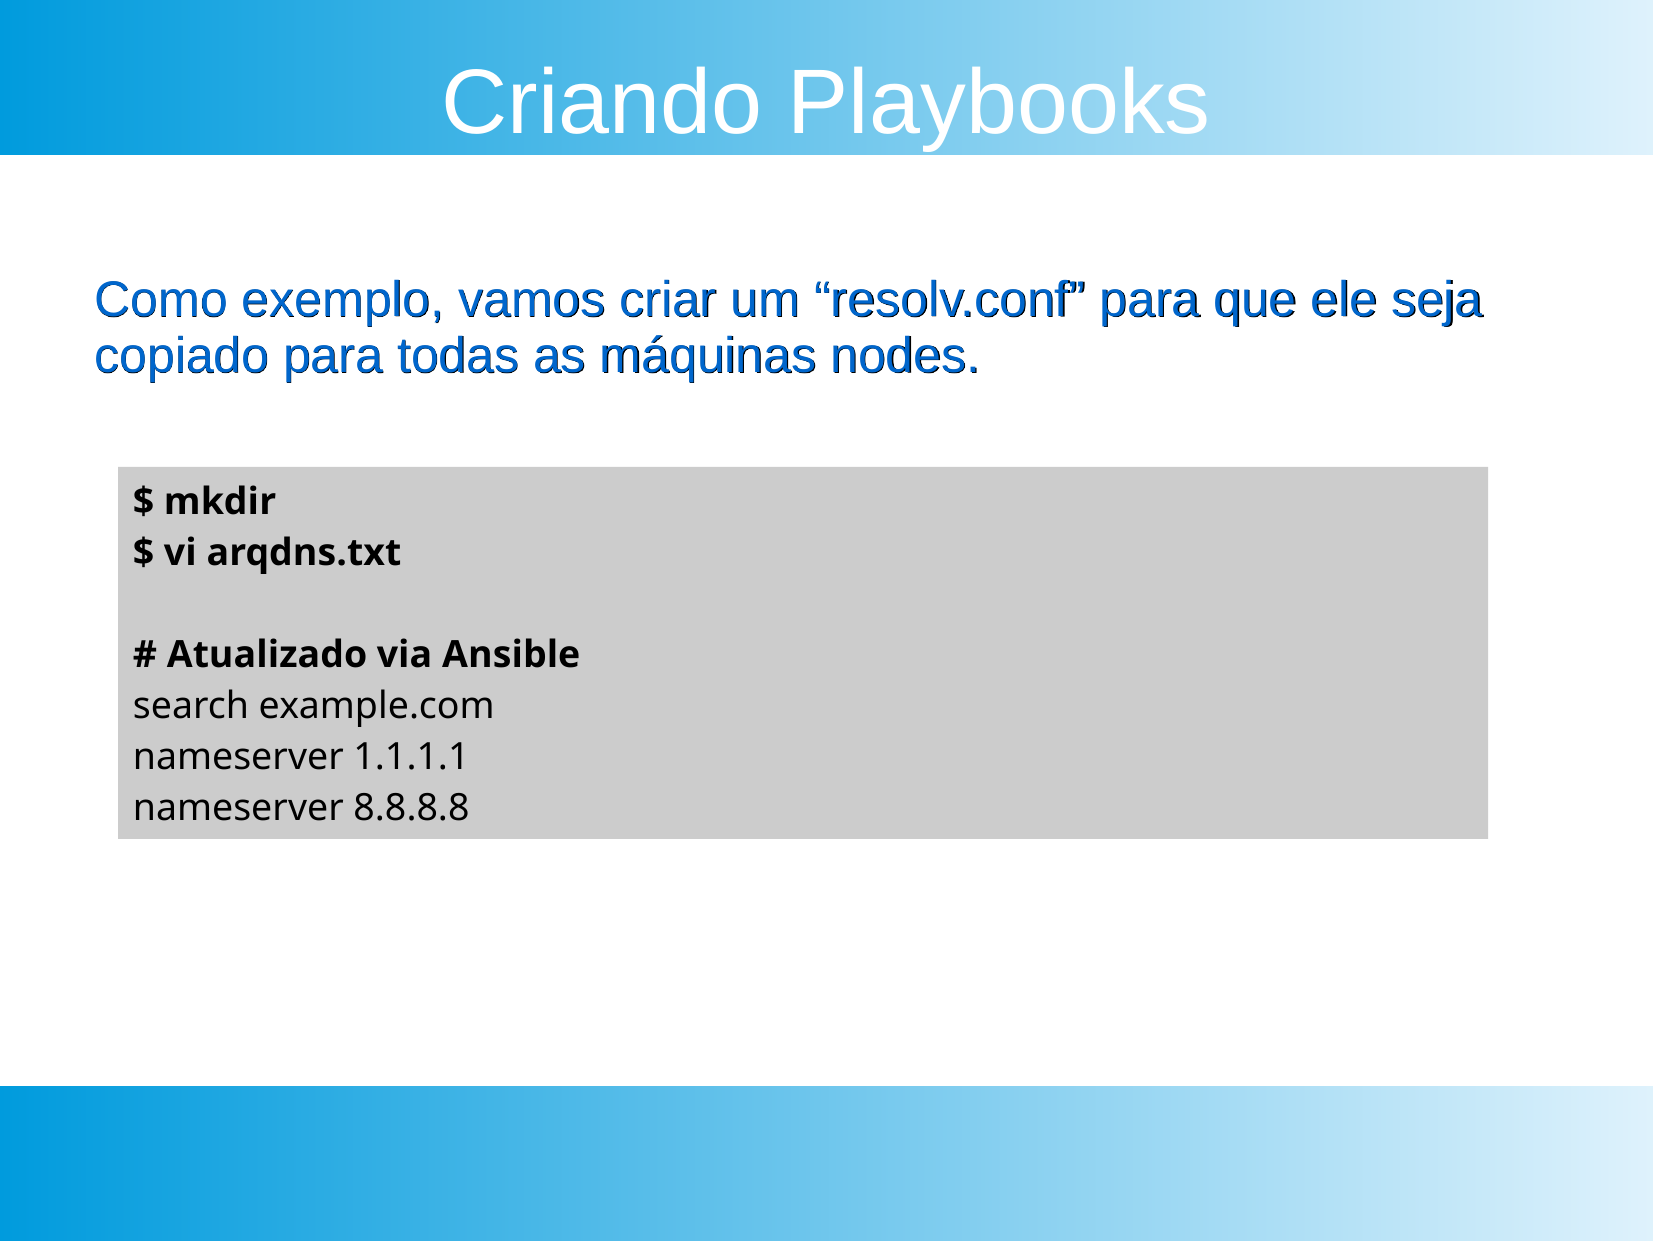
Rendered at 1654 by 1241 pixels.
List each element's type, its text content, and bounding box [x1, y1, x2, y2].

list Como exemplo, vamos criar um “resolv.conf” para que ele seja copiado para todas as máquinas nodes. [94, 271, 1583, 395]
text_box $ mkdir $ vi arqdns.txt # Atualizado via Ansible search example.com nameserver 1.1.1.1 nameserver 8.8.8.8 [118, 466, 1489, 789]
title Criando Playbooks [82, 49, 1571, 155]
